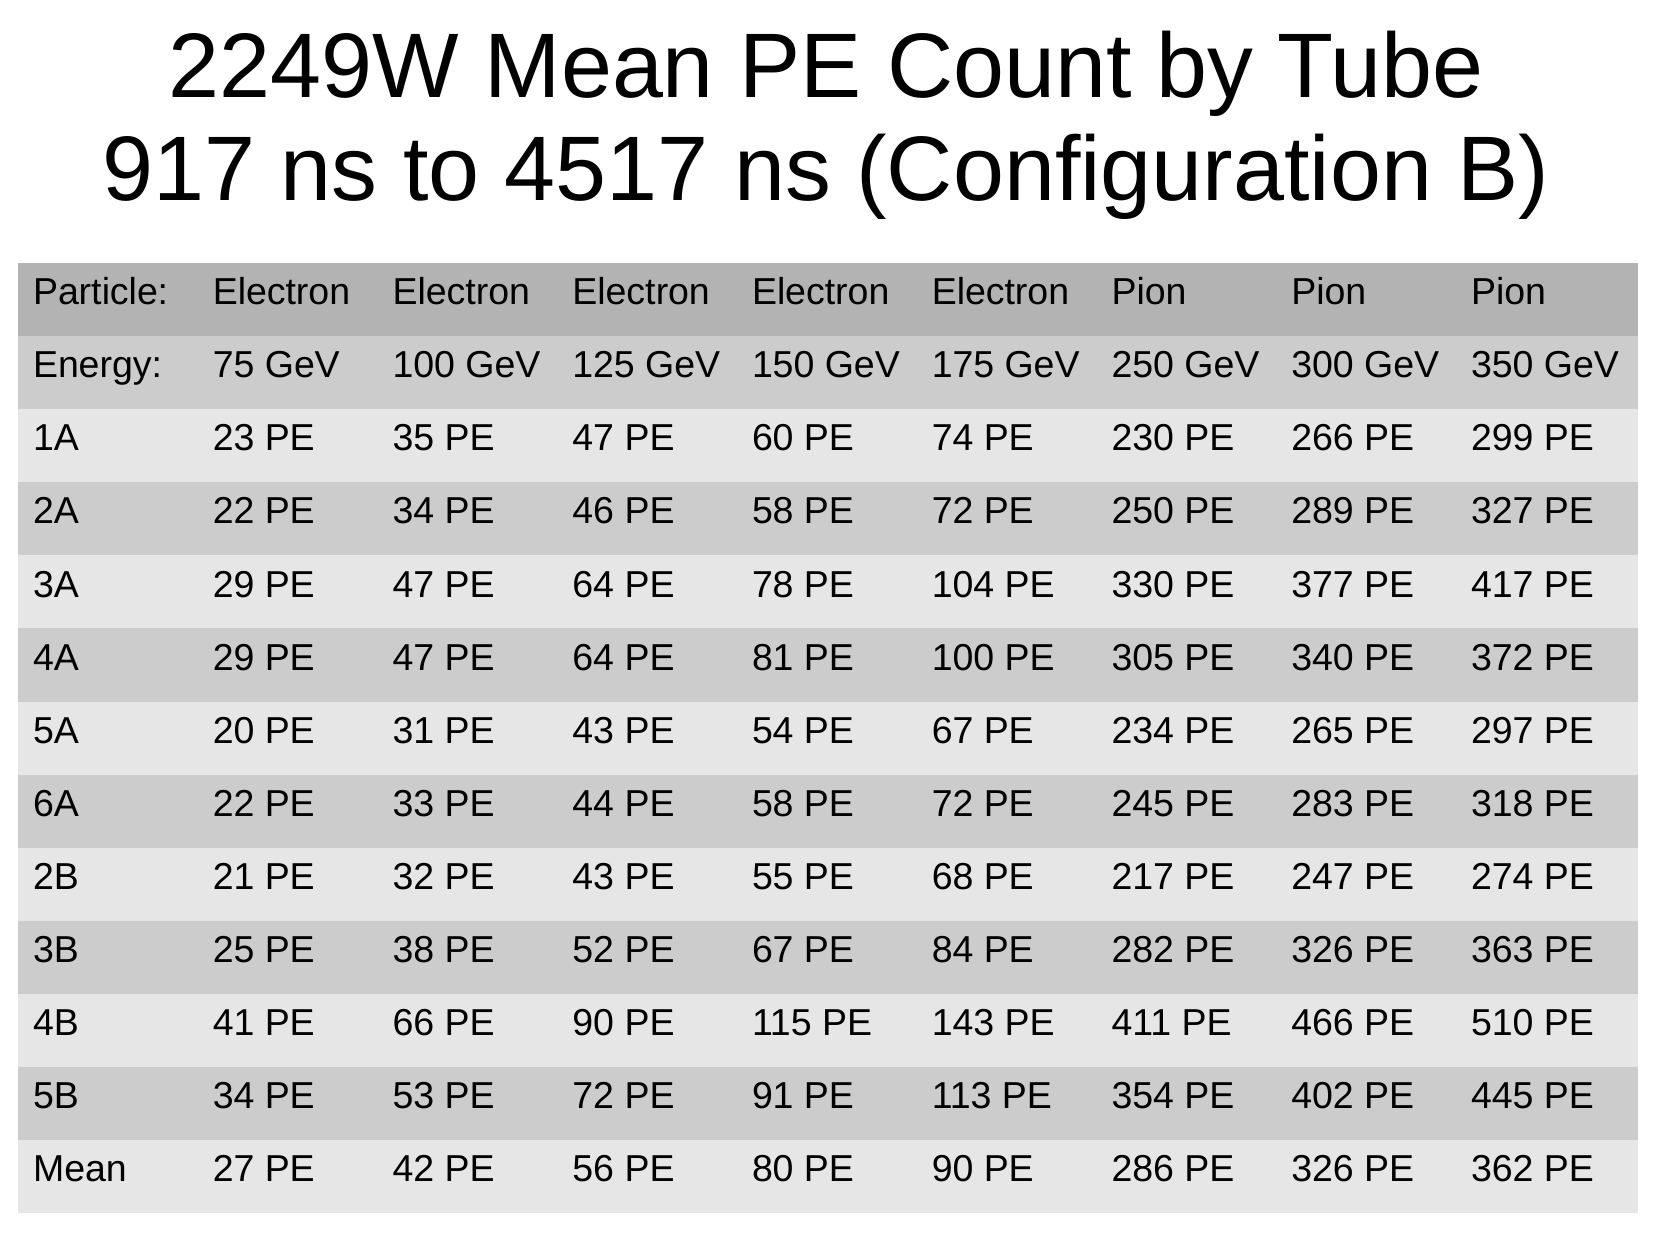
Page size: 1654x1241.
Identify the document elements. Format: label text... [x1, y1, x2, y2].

table_cell Energy: [18, 336, 198, 409]
table_cell 25 PE [198, 921, 378, 994]
table_cell 3B [18, 921, 198, 994]
table_cell 245 PE [1097, 775, 1277, 848]
table_cell 100 PE [917, 628, 1097, 702]
table_cell 250 GeV [1097, 336, 1277, 409]
table_cell 330 PE [1097, 555, 1277, 628]
table_cell 104 PE [917, 555, 1097, 628]
table_cell 58 PE [737, 775, 917, 848]
table_cell 43 PE [558, 702, 737, 775]
table_header Particle: [18, 263, 198, 336]
table_cell 52 PE [558, 921, 737, 994]
table_cell 402 PE [1277, 1067, 1456, 1140]
table_cell 100 GeV [378, 336, 558, 409]
table_cell 350 GeV [1456, 336, 1638, 409]
table_cell 274 PE [1456, 848, 1638, 921]
table_cell 72 PE [558, 1067, 737, 1140]
table_cell 34 PE [198, 1067, 378, 1140]
table_cell 33 PE [378, 775, 558, 848]
table_cell 115 PE [737, 994, 917, 1067]
table_cell 34 PE [378, 482, 558, 555]
table_cell 54 PE [737, 702, 917, 775]
table_cell 53 PE [378, 1067, 558, 1140]
table_cell 44 PE [558, 775, 737, 848]
table_cell 47 PE [378, 555, 558, 628]
table_header Pion [1456, 263, 1638, 336]
table_cell 56 PE [558, 1140, 737, 1213]
table_cell 47 PE [558, 409, 737, 482]
table_cell 6A [18, 775, 198, 848]
table_cell 510 PE [1456, 994, 1638, 1067]
table_cell 38 PE [378, 921, 558, 994]
table_cell 2B [18, 848, 198, 921]
table_cell 4B [18, 994, 198, 1067]
table_cell 80 PE [737, 1140, 917, 1213]
table_cell 58 PE [737, 482, 917, 555]
table_cell 5B [18, 1067, 198, 1140]
table_cell 265 PE [1277, 702, 1456, 775]
table_cell 143 PE [917, 994, 1097, 1067]
table_cell 283 PE [1277, 775, 1456, 848]
table_cell 20 PE [198, 702, 378, 775]
table_cell 299 PE [1456, 409, 1638, 482]
table_cell 372 PE [1456, 628, 1638, 702]
table_cell 64 PE [558, 555, 737, 628]
table_cell 66 PE [378, 994, 558, 1067]
table_header Pion [1097, 263, 1277, 336]
table_cell 22 PE [198, 775, 378, 848]
table_cell 286 PE [1097, 1140, 1277, 1213]
table_cell 266 PE [1277, 409, 1456, 482]
table_cell 1A [18, 409, 198, 482]
table_cell 326 PE [1277, 921, 1456, 994]
table_cell 68 PE [917, 848, 1097, 921]
table_cell 72 PE [917, 775, 1097, 848]
table_cell 74 PE [917, 409, 1097, 482]
table_cell 27 PE [198, 1140, 378, 1213]
table_header Electron [198, 263, 378, 336]
table_cell 29 PE [198, 555, 378, 628]
table_cell 234 PE [1097, 702, 1277, 775]
table_cell 250 PE [1097, 482, 1277, 555]
table_cell 289 PE [1277, 482, 1456, 555]
table_cell 150 GeV [737, 336, 917, 409]
table_cell 340 PE [1277, 628, 1456, 702]
table_cell 47 PE [378, 628, 558, 702]
table_cell 318 PE [1456, 775, 1638, 848]
title 2249W Mean PE Count by Tube 917 ns to 4517 ns (Configuration B) [82, 13, 1571, 222]
table_cell 67 PE [737, 921, 917, 994]
table_cell 81 PE [737, 628, 917, 702]
table_cell 23 PE [198, 409, 378, 482]
table_cell Mean [18, 1140, 198, 1213]
table_cell 326 PE [1277, 1140, 1456, 1213]
table_cell 445 PE [1456, 1067, 1638, 1140]
table_cell 300 GeV [1277, 336, 1456, 409]
table_cell 55 PE [737, 848, 917, 921]
table_cell 21 PE [198, 848, 378, 921]
table_cell 411 PE [1097, 994, 1277, 1067]
table_header Electron [378, 263, 558, 336]
table_cell 113 PE [917, 1067, 1097, 1140]
table_cell 64 PE [558, 628, 737, 702]
table_cell 60 PE [737, 409, 917, 482]
table_cell 175 GeV [917, 336, 1097, 409]
table_cell 354 PE [1097, 1067, 1277, 1140]
table_cell 377 PE [1277, 555, 1456, 628]
table_cell 78 PE [737, 555, 917, 628]
table_cell 90 PE [558, 994, 737, 1067]
table_cell 32 PE [378, 848, 558, 921]
table_cell 43 PE [558, 848, 737, 921]
table_cell 91 PE [737, 1067, 917, 1140]
table_header Pion [1277, 263, 1456, 336]
table_header Electron [558, 263, 737, 336]
table_cell 3A [18, 555, 198, 628]
table_cell 363 PE [1456, 921, 1638, 994]
table_cell 4A [18, 628, 198, 702]
table_cell 29 PE [198, 628, 378, 702]
table_cell 2A [18, 482, 198, 555]
table_cell 417 PE [1456, 555, 1638, 628]
table_cell 282 PE [1097, 921, 1277, 994]
table_cell 22 PE [198, 482, 378, 555]
table_cell 305 PE [1097, 628, 1277, 702]
table_cell 90 PE [917, 1140, 1097, 1213]
table_cell 362 PE [1456, 1140, 1638, 1213]
table_cell 75 GeV [198, 336, 378, 409]
table_cell 42 PE [378, 1140, 558, 1213]
table_cell 31 PE [378, 702, 558, 775]
table_cell 466 PE [1277, 994, 1456, 1067]
table_cell 41 PE [198, 994, 378, 1067]
table_cell 230 PE [1097, 409, 1277, 482]
table_cell 297 PE [1456, 702, 1638, 775]
table_cell 72 PE [917, 482, 1097, 555]
table_header Electron [917, 263, 1097, 336]
table_cell 247 PE [1277, 848, 1456, 921]
table_cell 327 PE [1456, 482, 1638, 555]
table_cell 217 PE [1097, 848, 1277, 921]
table_cell 46 PE [558, 482, 737, 555]
table_cell 67 PE [917, 702, 1097, 775]
table_header Electron [737, 263, 917, 336]
table_cell 125 GeV [558, 336, 737, 409]
table_cell 5A [18, 702, 198, 775]
table_cell 84 PE [917, 921, 1097, 994]
table_cell 35 PE [378, 409, 558, 482]
